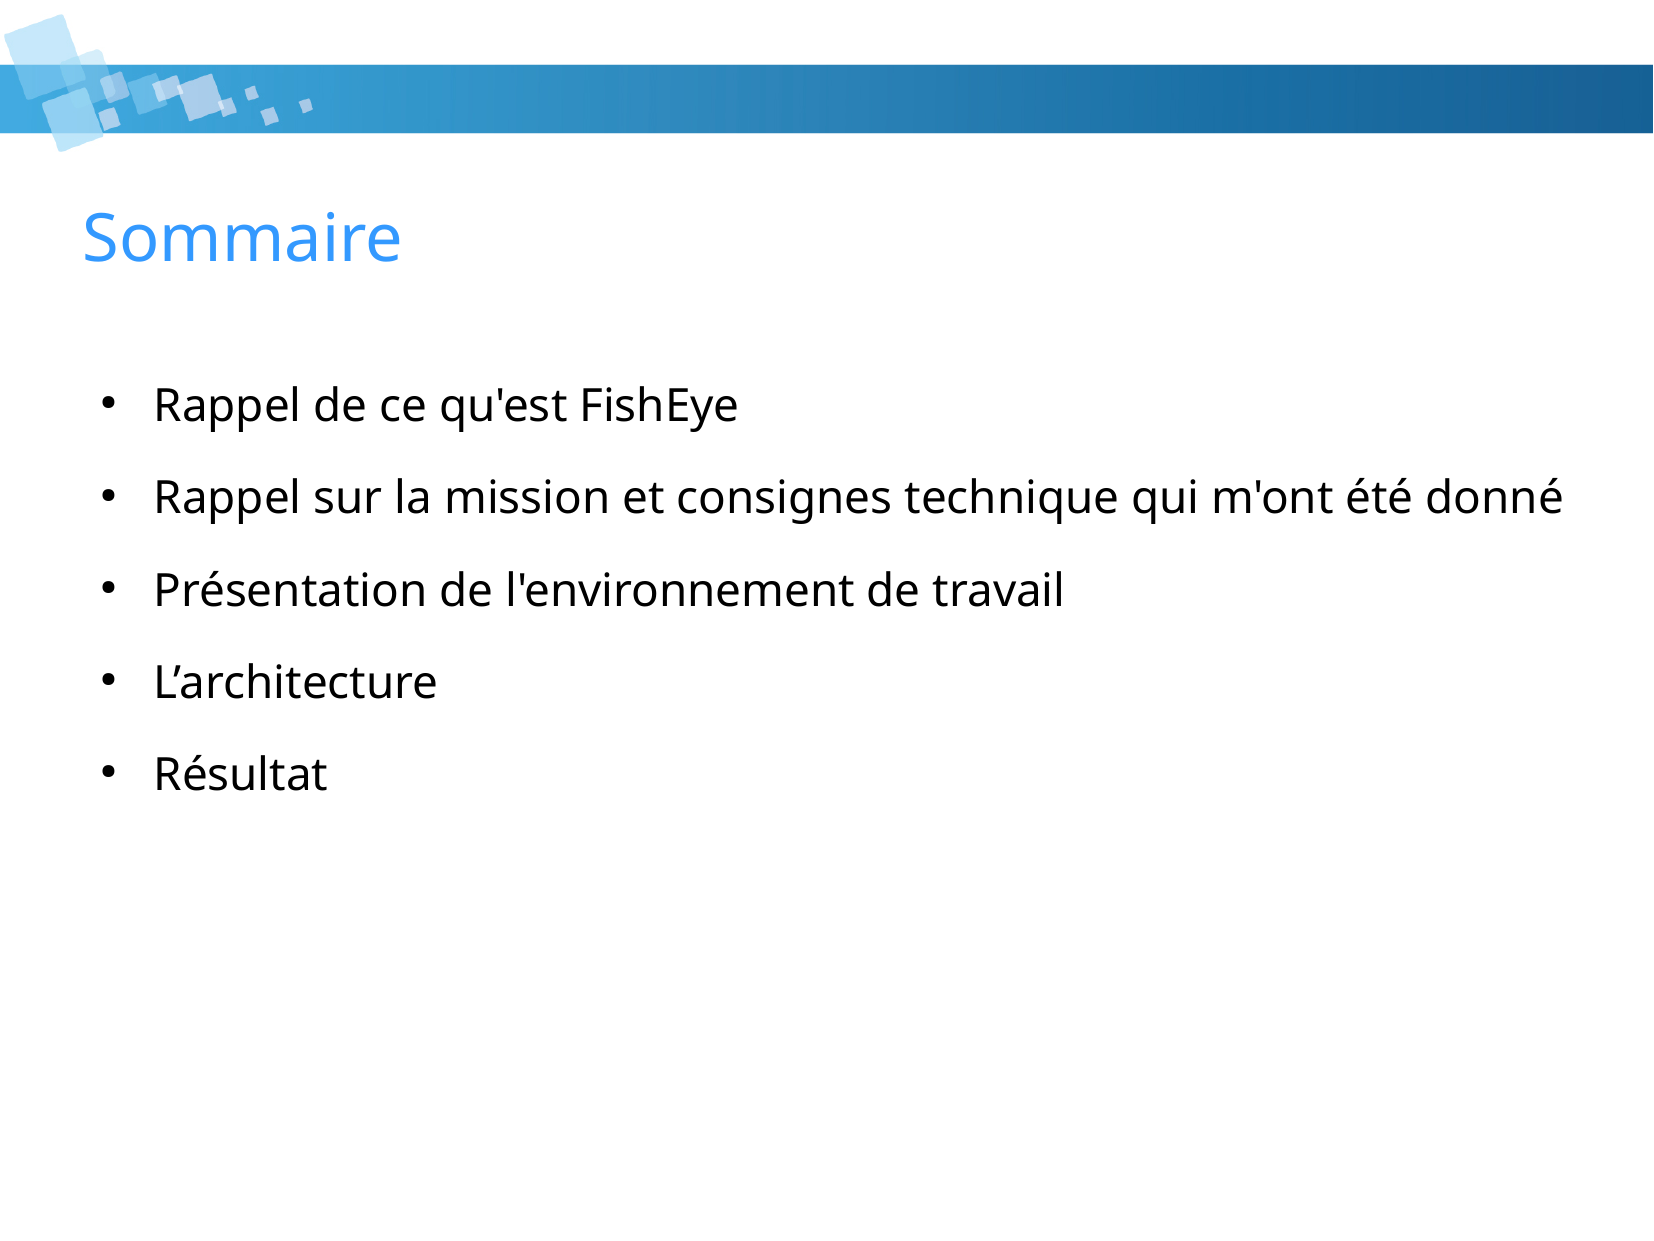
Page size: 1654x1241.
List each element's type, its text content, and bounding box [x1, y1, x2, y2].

list Rappel de ce qu'est FishEye Rappel sur la mission et consignes technique qui m'ont été donné Présentation de l'environnement de travail L’architecture Résultat [82, 372, 1571, 968]
picture [0, 0, 1653, 1238]
title Sommaire [82, 139, 1571, 332]
